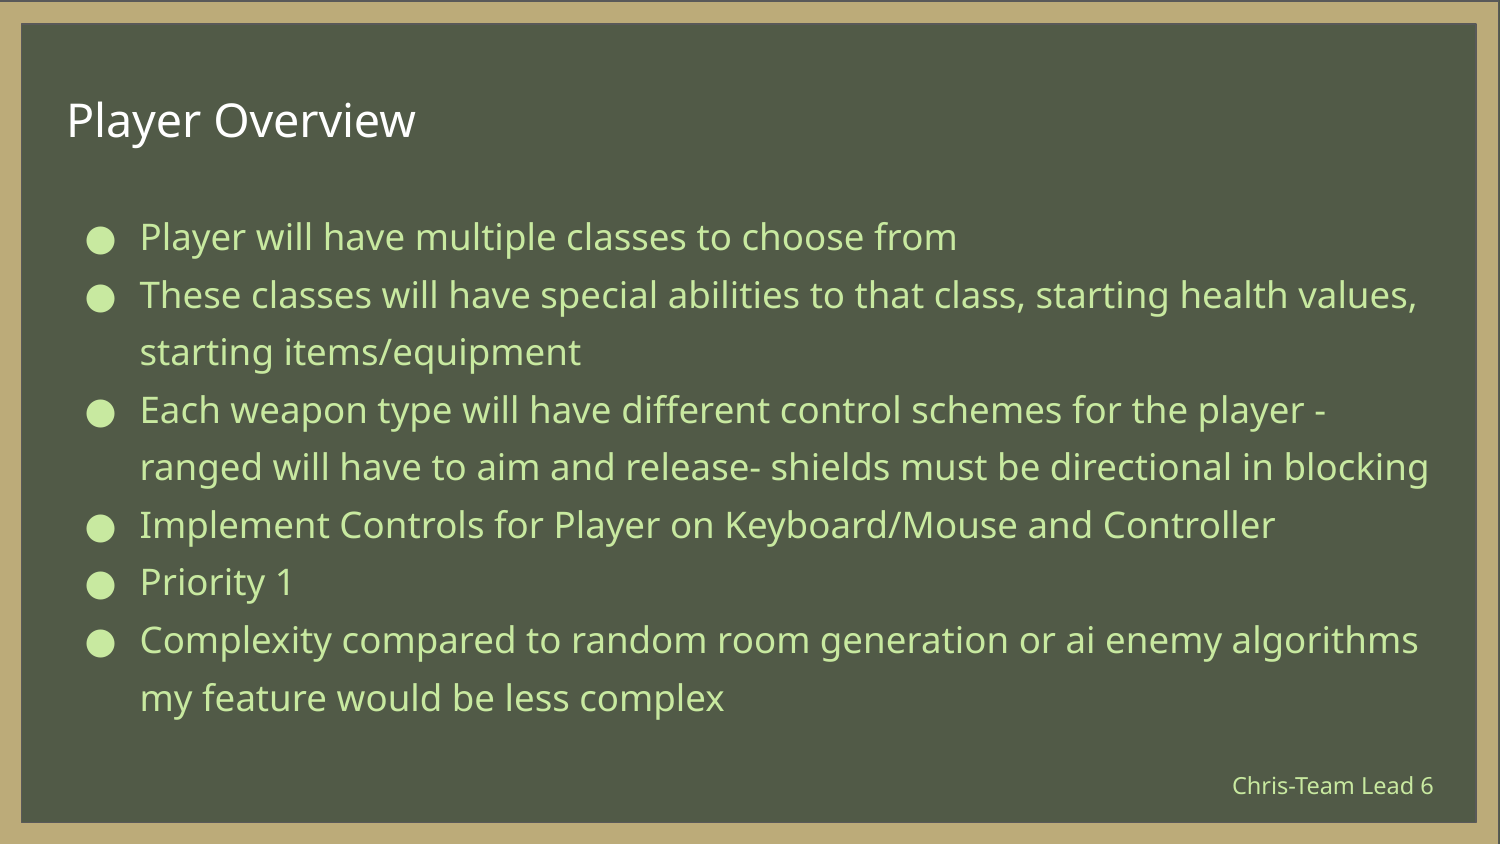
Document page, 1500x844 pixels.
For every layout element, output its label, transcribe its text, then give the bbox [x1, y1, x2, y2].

list Player will have multiple classes to choose from These classes will have special abilities to that class, starting health values, starting items/equipment Each weapon type will have different control schemes for the player - ranged will have to aim and release- shields must be directional in blocking Implement Controls for Player on Keyboard/Mouse and Controller Priority 1 Complexity compared to random room generation or ai enemy algorithms my feature would be less complex [51, 189, 1449, 750]
list Chris-Team Lead 6 [1069, 749, 1449, 817]
title Player Overview [51, 72, 1449, 167]
